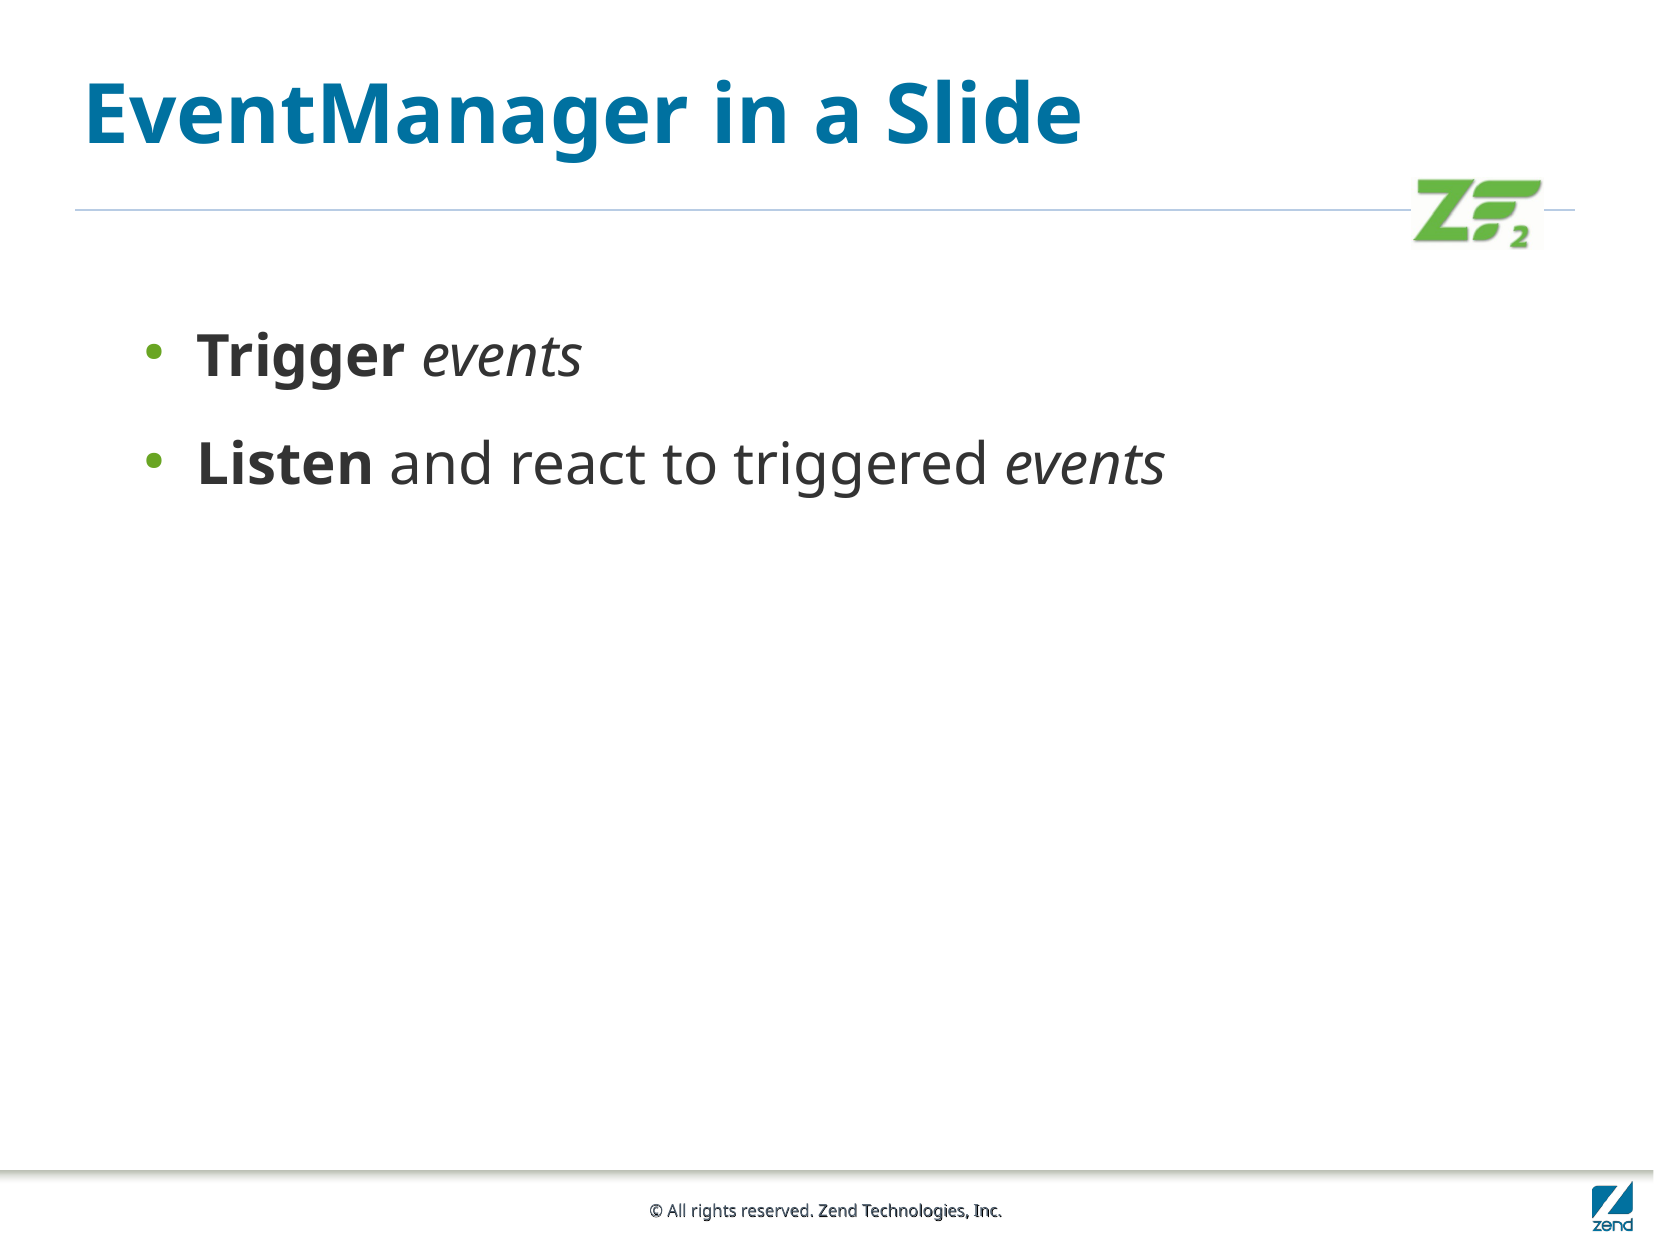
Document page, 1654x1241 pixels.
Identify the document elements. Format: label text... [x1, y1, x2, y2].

list Trigger events Listen and react to triggered events [126, 313, 1571, 1070]
picture [0, 1170, 1654, 1232]
picture [1411, 177, 1544, 250]
title EventManager in a Slide [82, 41, 1489, 169]
